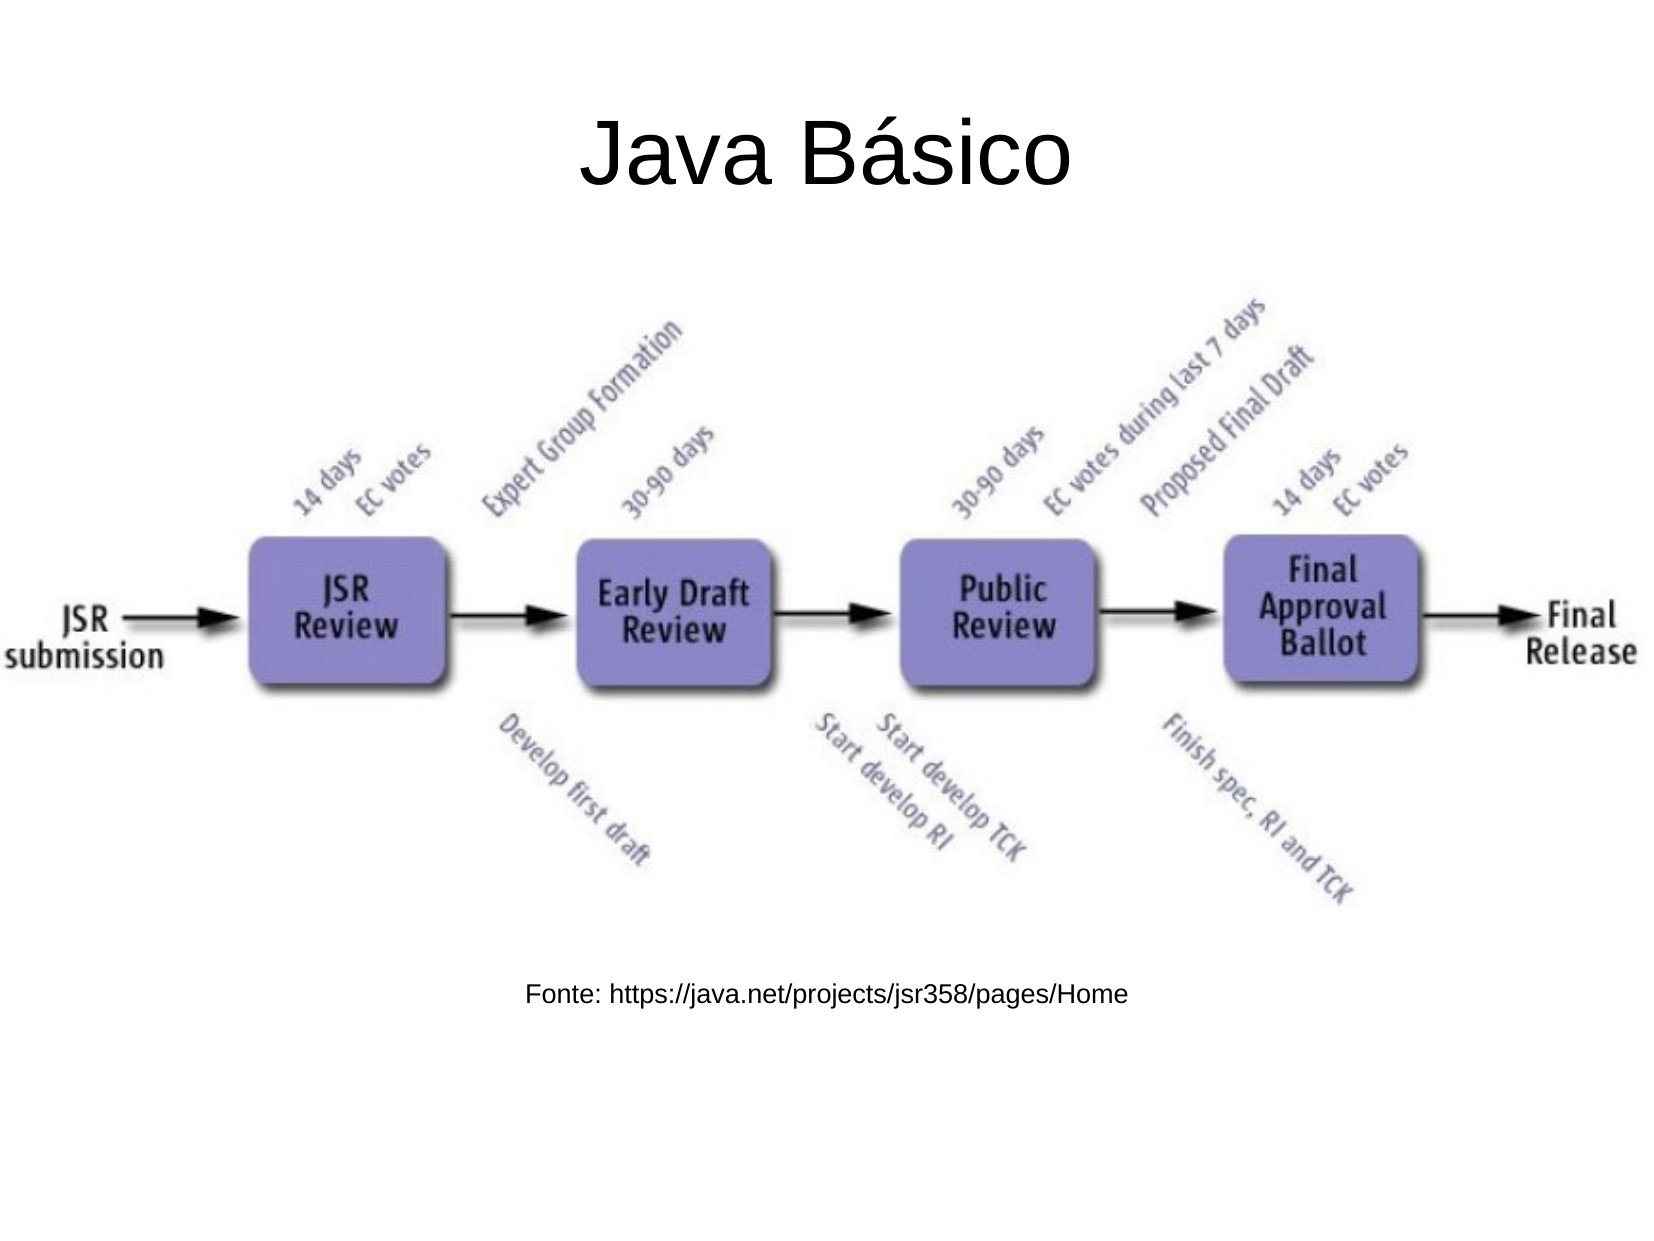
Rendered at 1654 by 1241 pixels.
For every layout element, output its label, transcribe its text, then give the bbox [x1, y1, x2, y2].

subtitle Fonte: https://java.net/projects/jsr358/pages/Home [82, 920, 1571, 1010]
title Java Básico [82, 49, 1571, 257]
picture [0, 283, 1654, 920]
